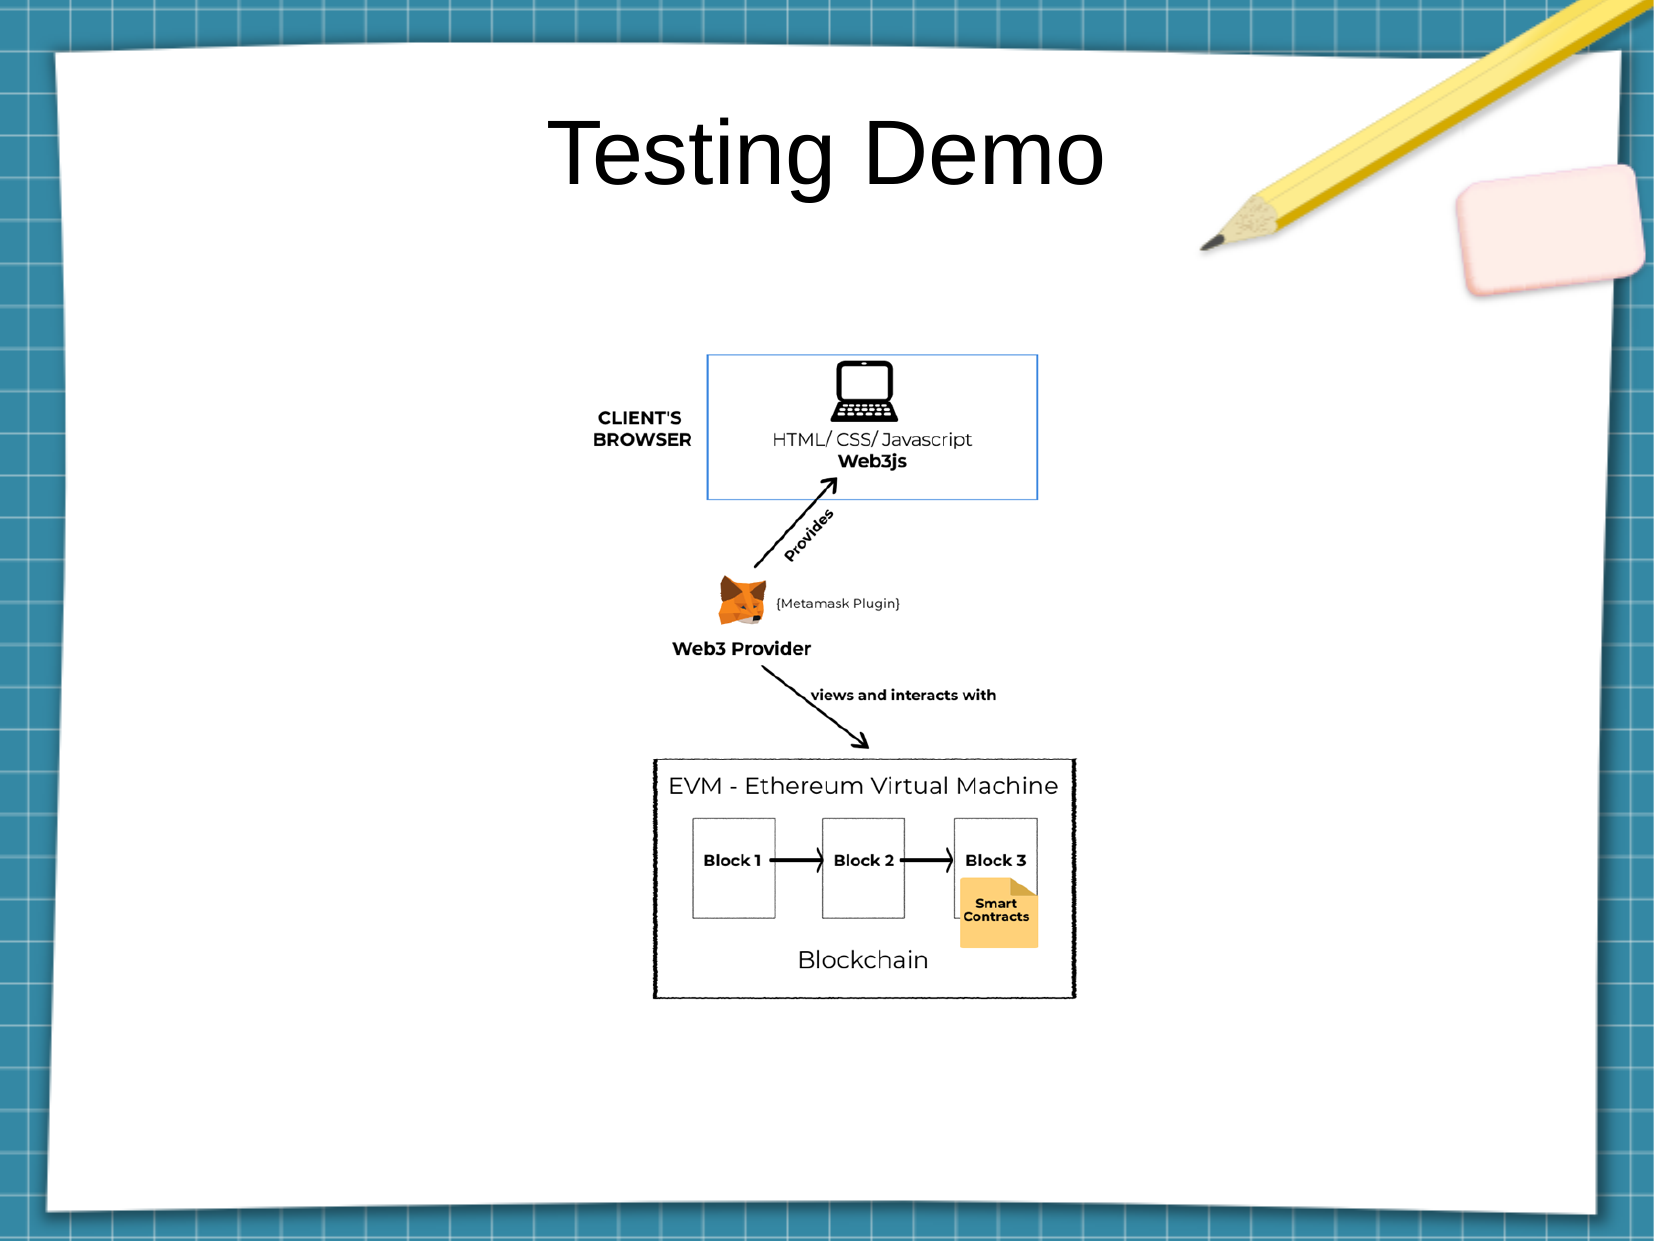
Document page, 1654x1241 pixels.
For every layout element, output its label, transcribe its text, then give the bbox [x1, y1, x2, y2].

title Testing Demo [82, 49, 1571, 257]
picture [0, 0, 1654, 1241]
